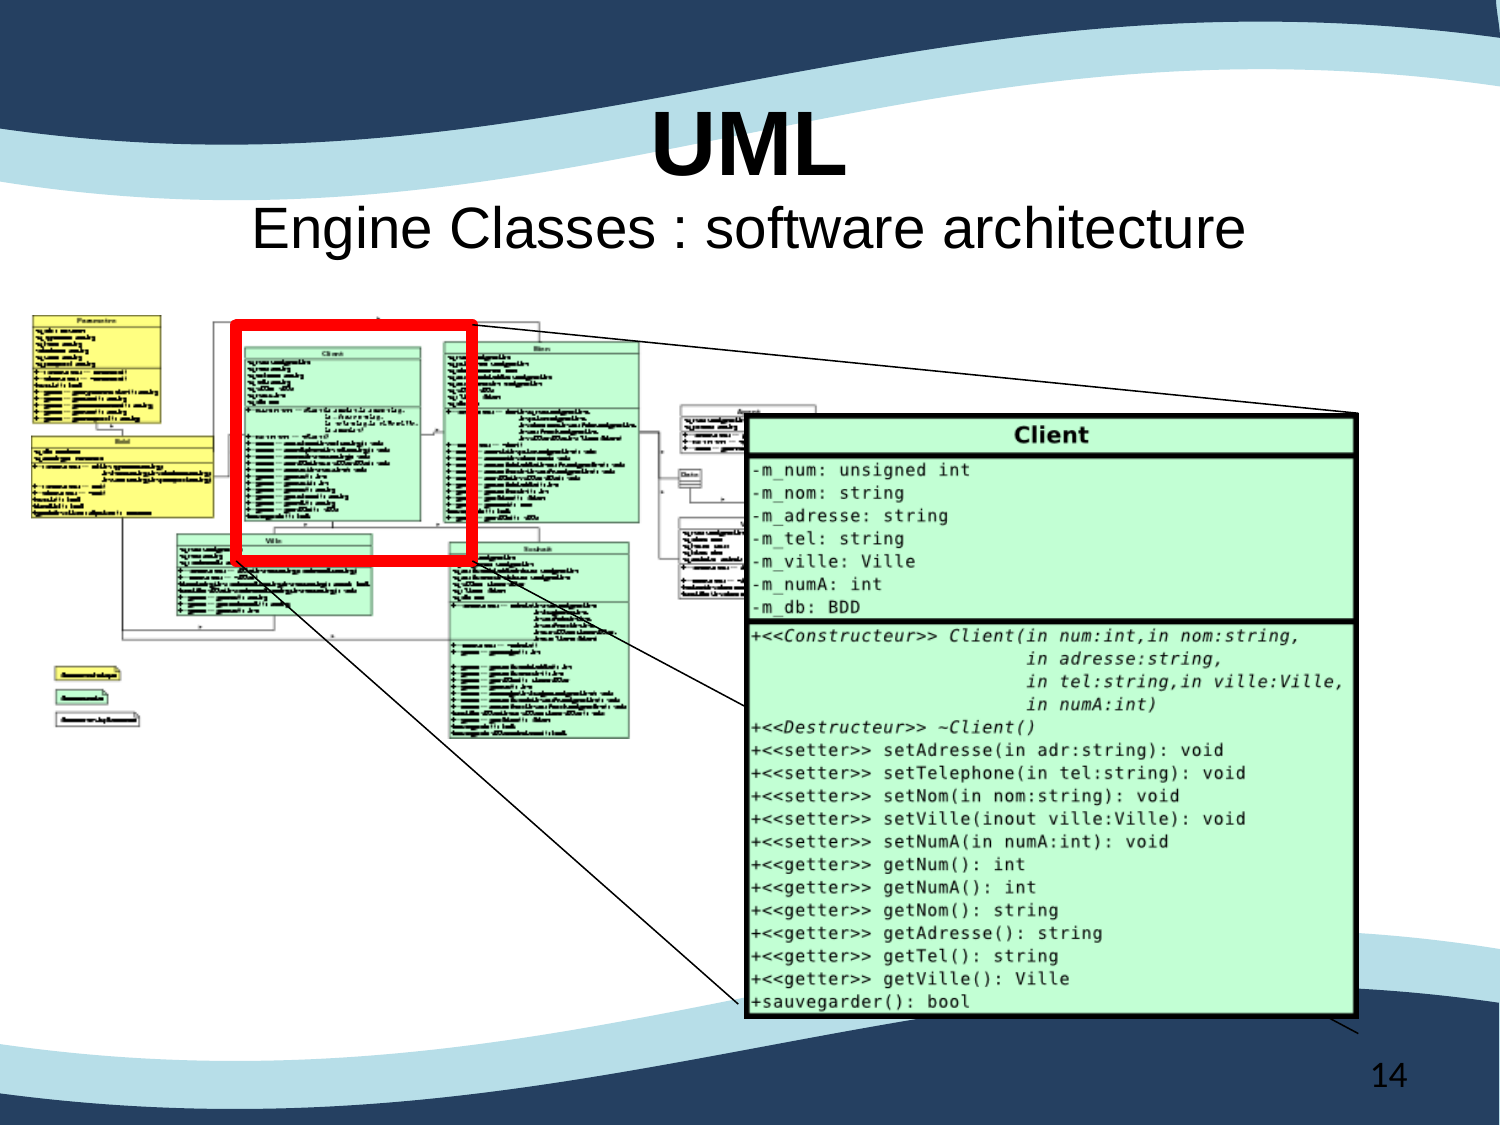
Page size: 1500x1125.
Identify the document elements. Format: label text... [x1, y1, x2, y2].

text_box Engine Classes : software architecture [209, 183, 1291, 284]
title UML [74, 21, 1425, 257]
picture [246, 327, 1359, 1019]
picture [242, 331, 466, 555]
picture [31, 315, 827, 739]
